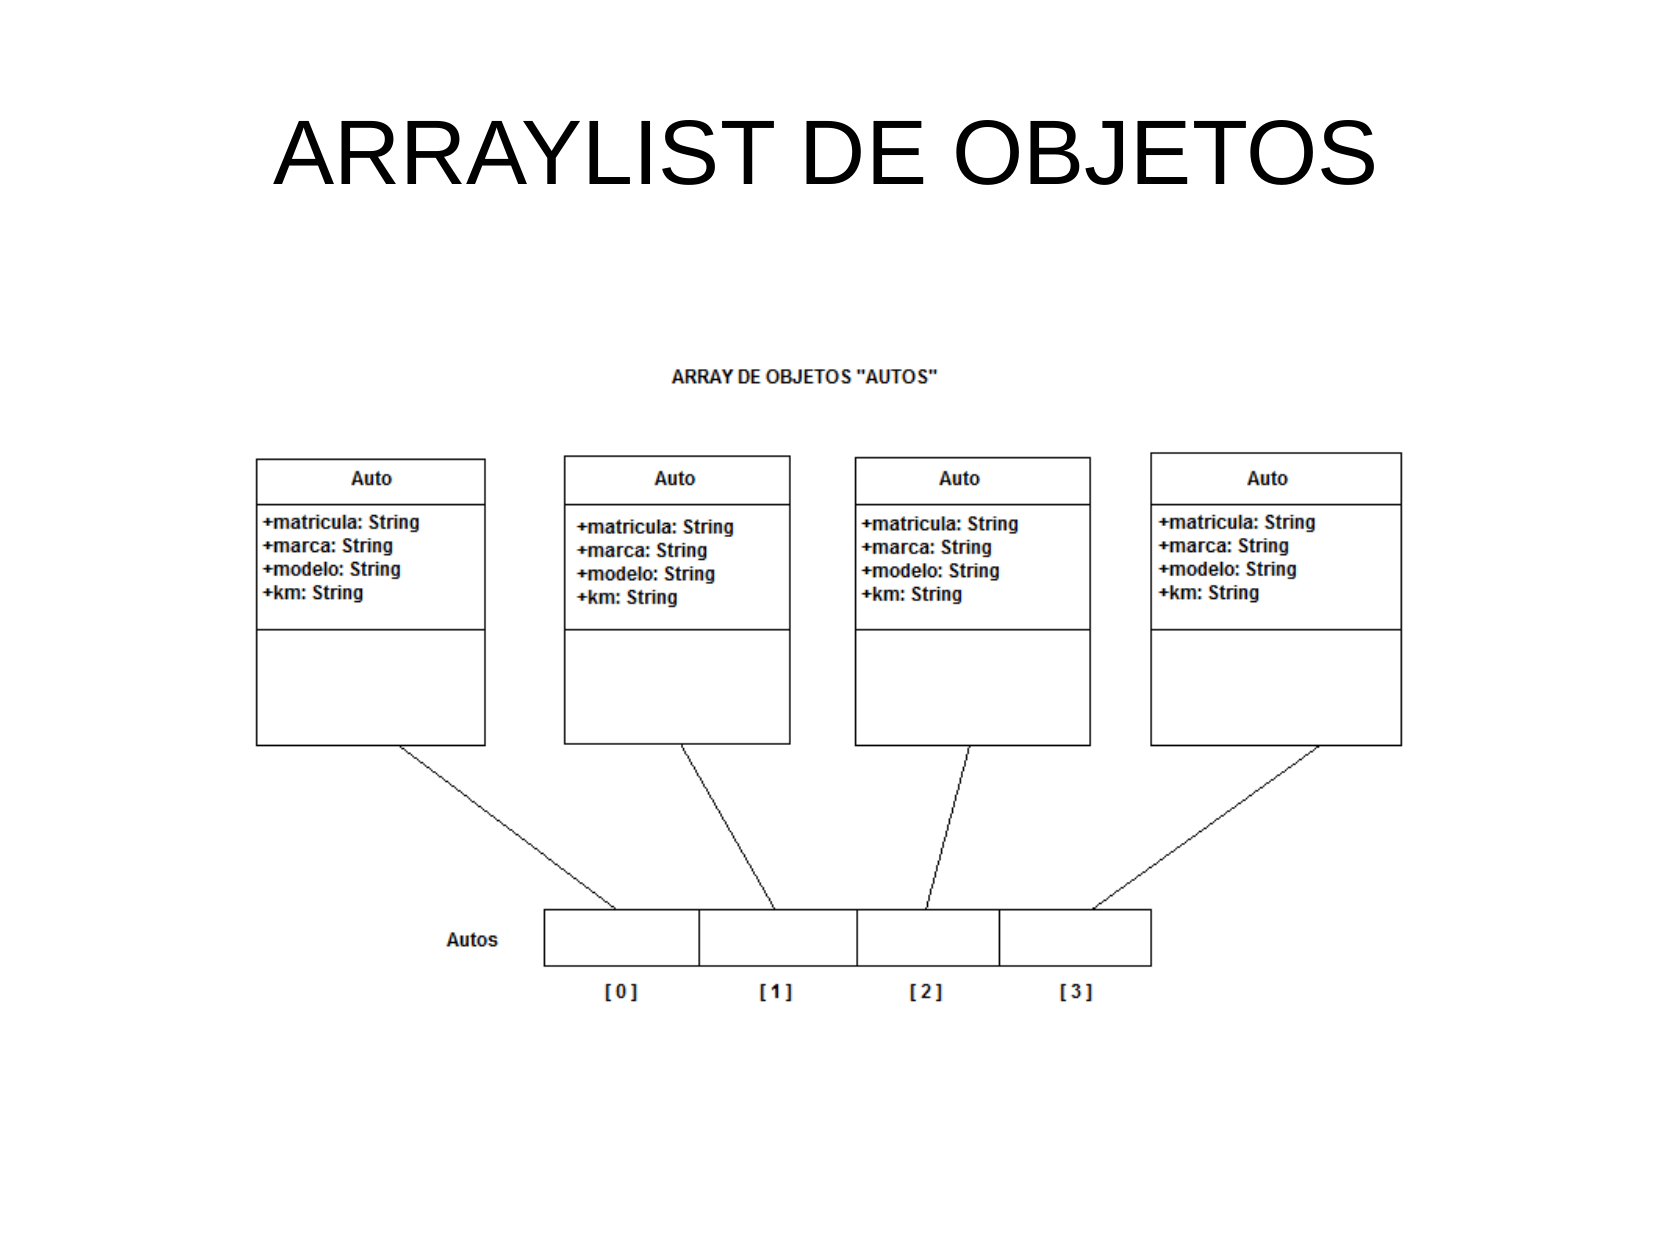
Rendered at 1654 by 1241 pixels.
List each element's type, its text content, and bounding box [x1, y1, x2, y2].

picture [239, 354, 1418, 1039]
title ARRAYLIST DE OBJETOS [82, 49, 1571, 257]
